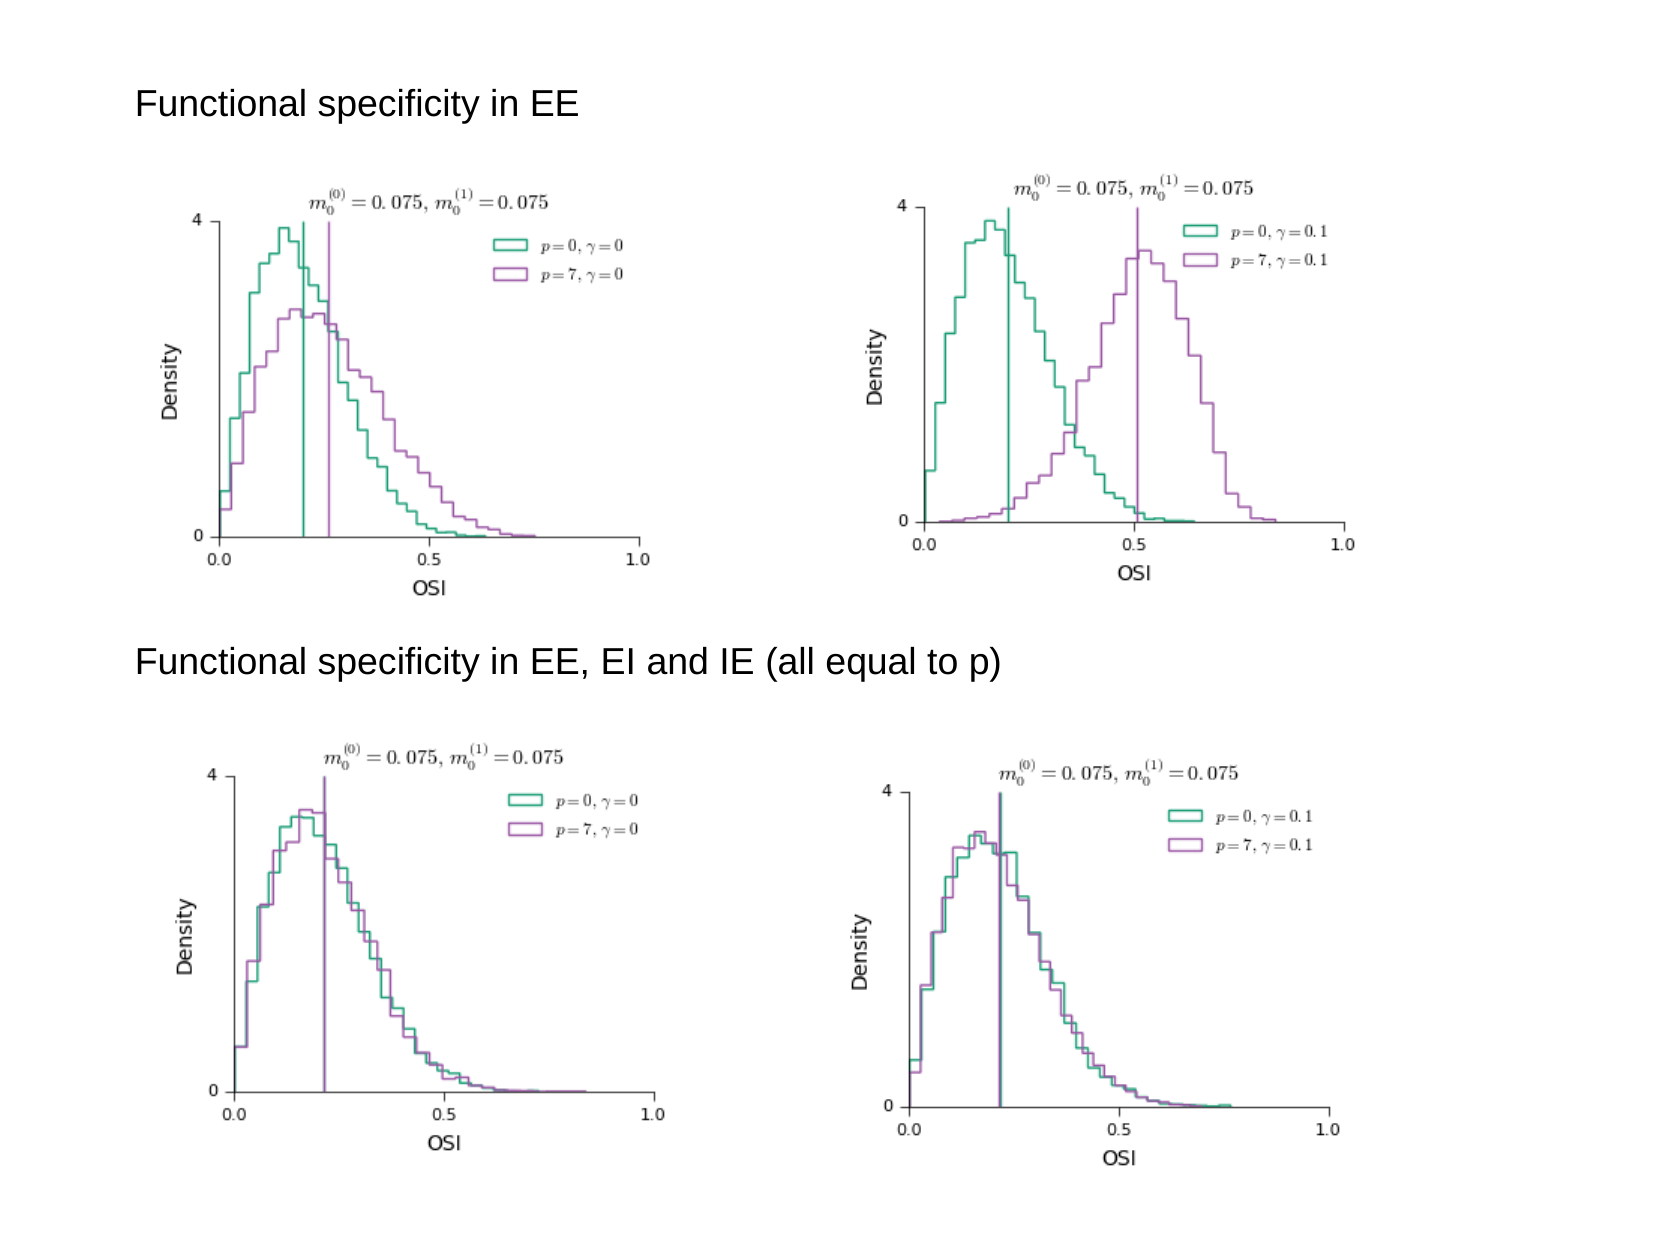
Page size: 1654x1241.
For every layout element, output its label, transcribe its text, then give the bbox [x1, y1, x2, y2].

picture [840, 135, 1440, 586]
picture [825, 720, 1425, 1171]
text_box Functional specificity in EE, EI and IE (all equal to p) [120, 633, 1018, 691]
text_box Functional specificity in EE [120, 74, 595, 132]
picture [135, 149, 735, 600]
picture [150, 704, 750, 1155]
